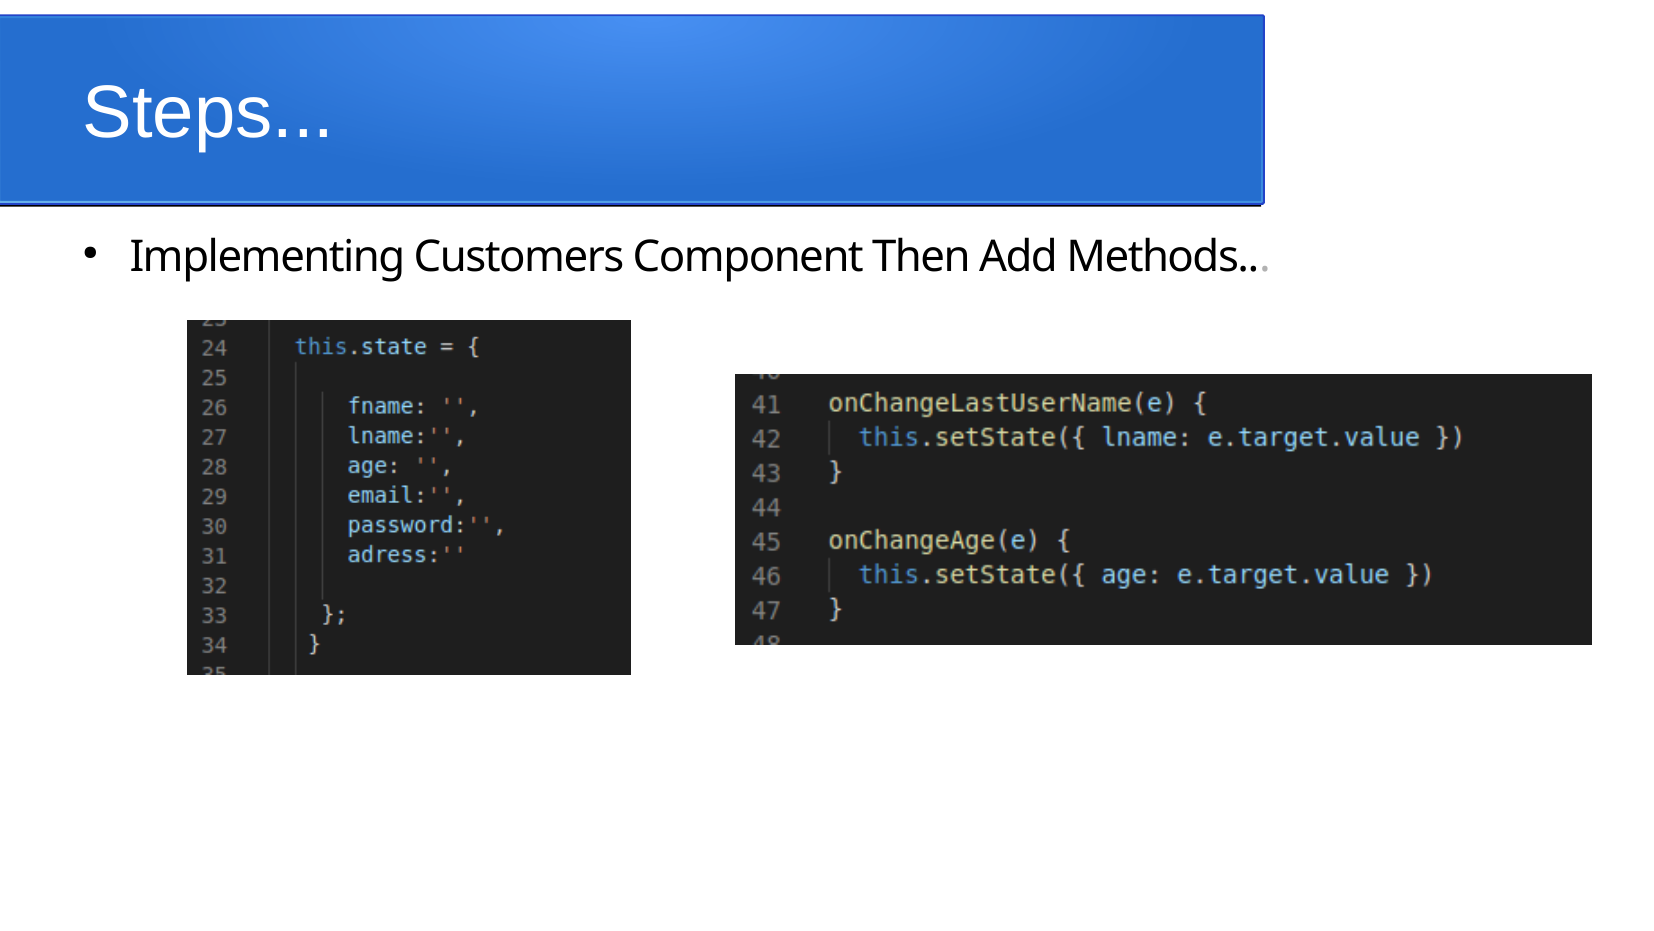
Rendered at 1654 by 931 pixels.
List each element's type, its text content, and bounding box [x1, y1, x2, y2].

title Steps... [82, 35, 1235, 189]
list Implementing Customers Component Then Add Methods... [82, 224, 1571, 764]
picture [735, 374, 1592, 646]
picture [187, 320, 631, 676]
